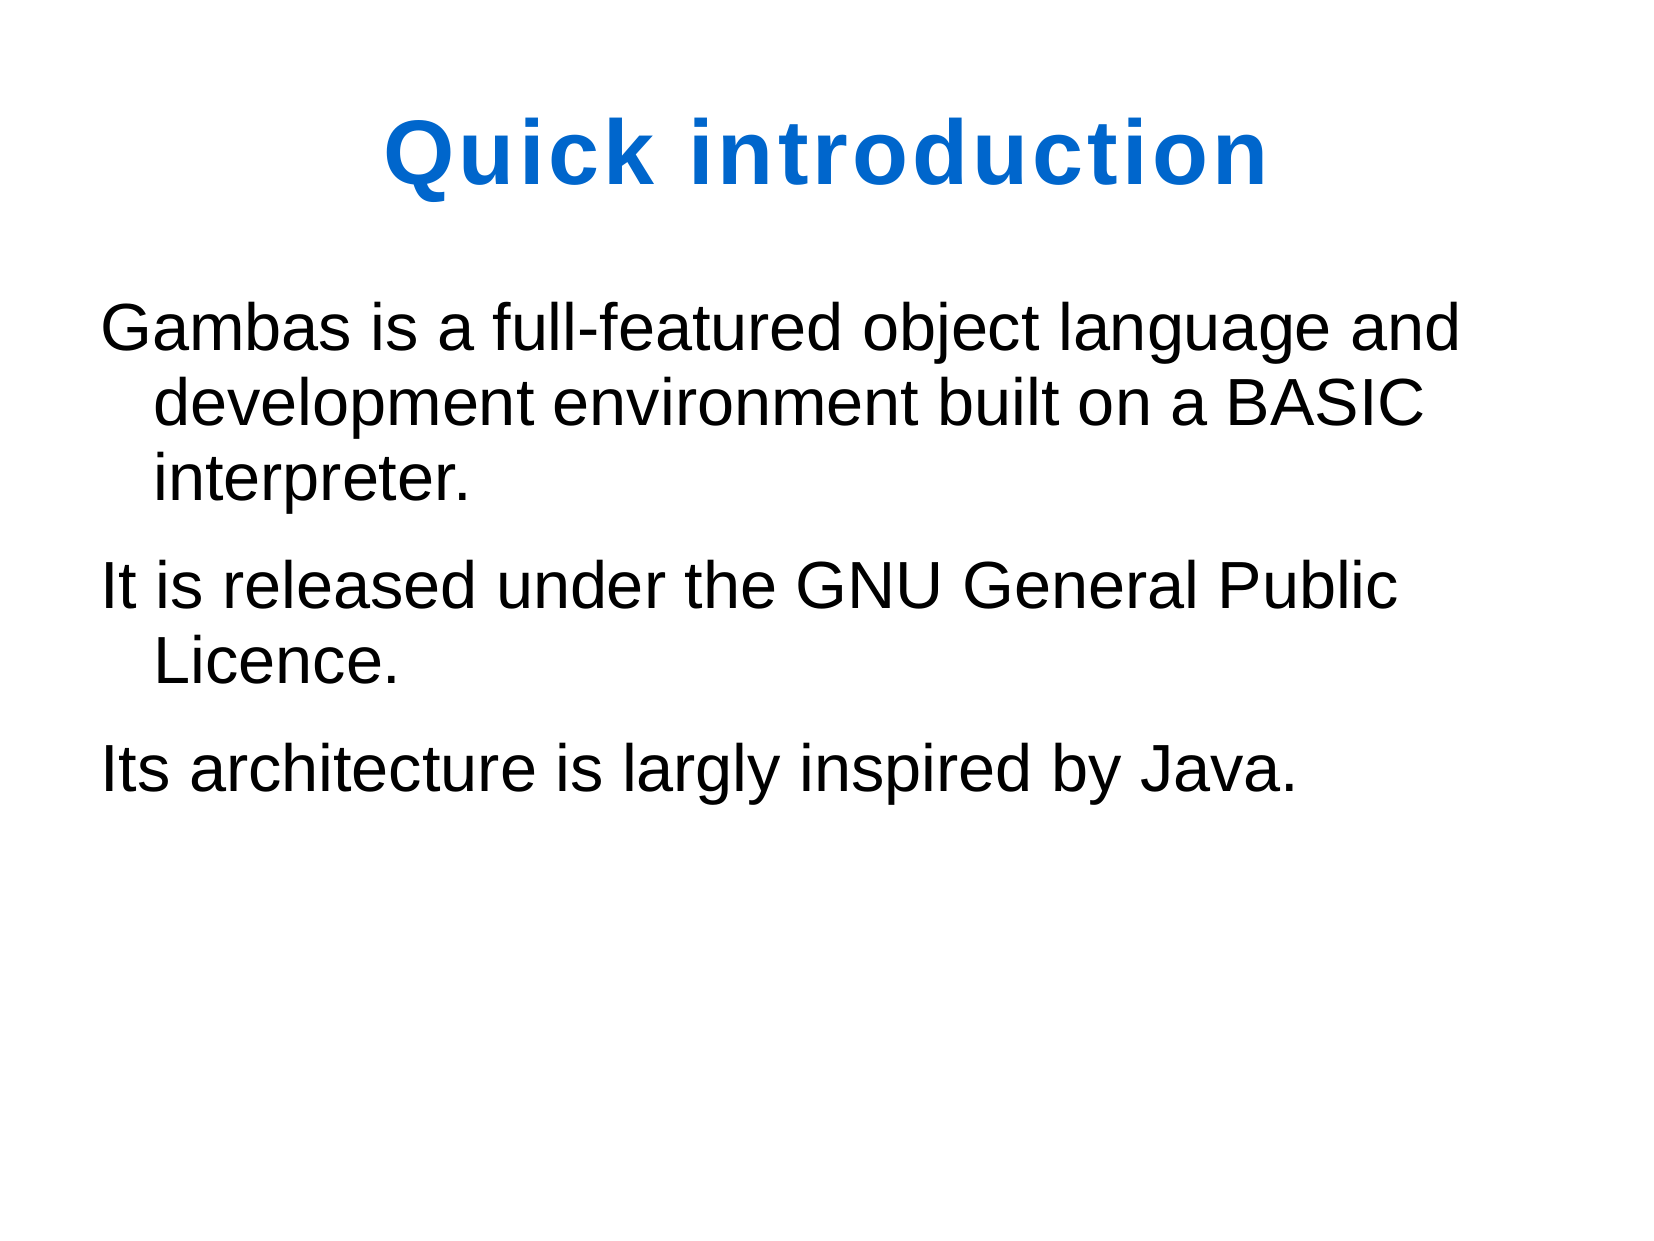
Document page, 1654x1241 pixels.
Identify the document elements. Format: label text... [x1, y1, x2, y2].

list Gambas is a full-featured object language and development environment built on a BASIC interpreter. It is released under the GNU General Public Licence. Its architecture is largly inspired by Java. [82, 290, 1571, 1109]
title Quick introduction [82, 49, 1571, 257]
